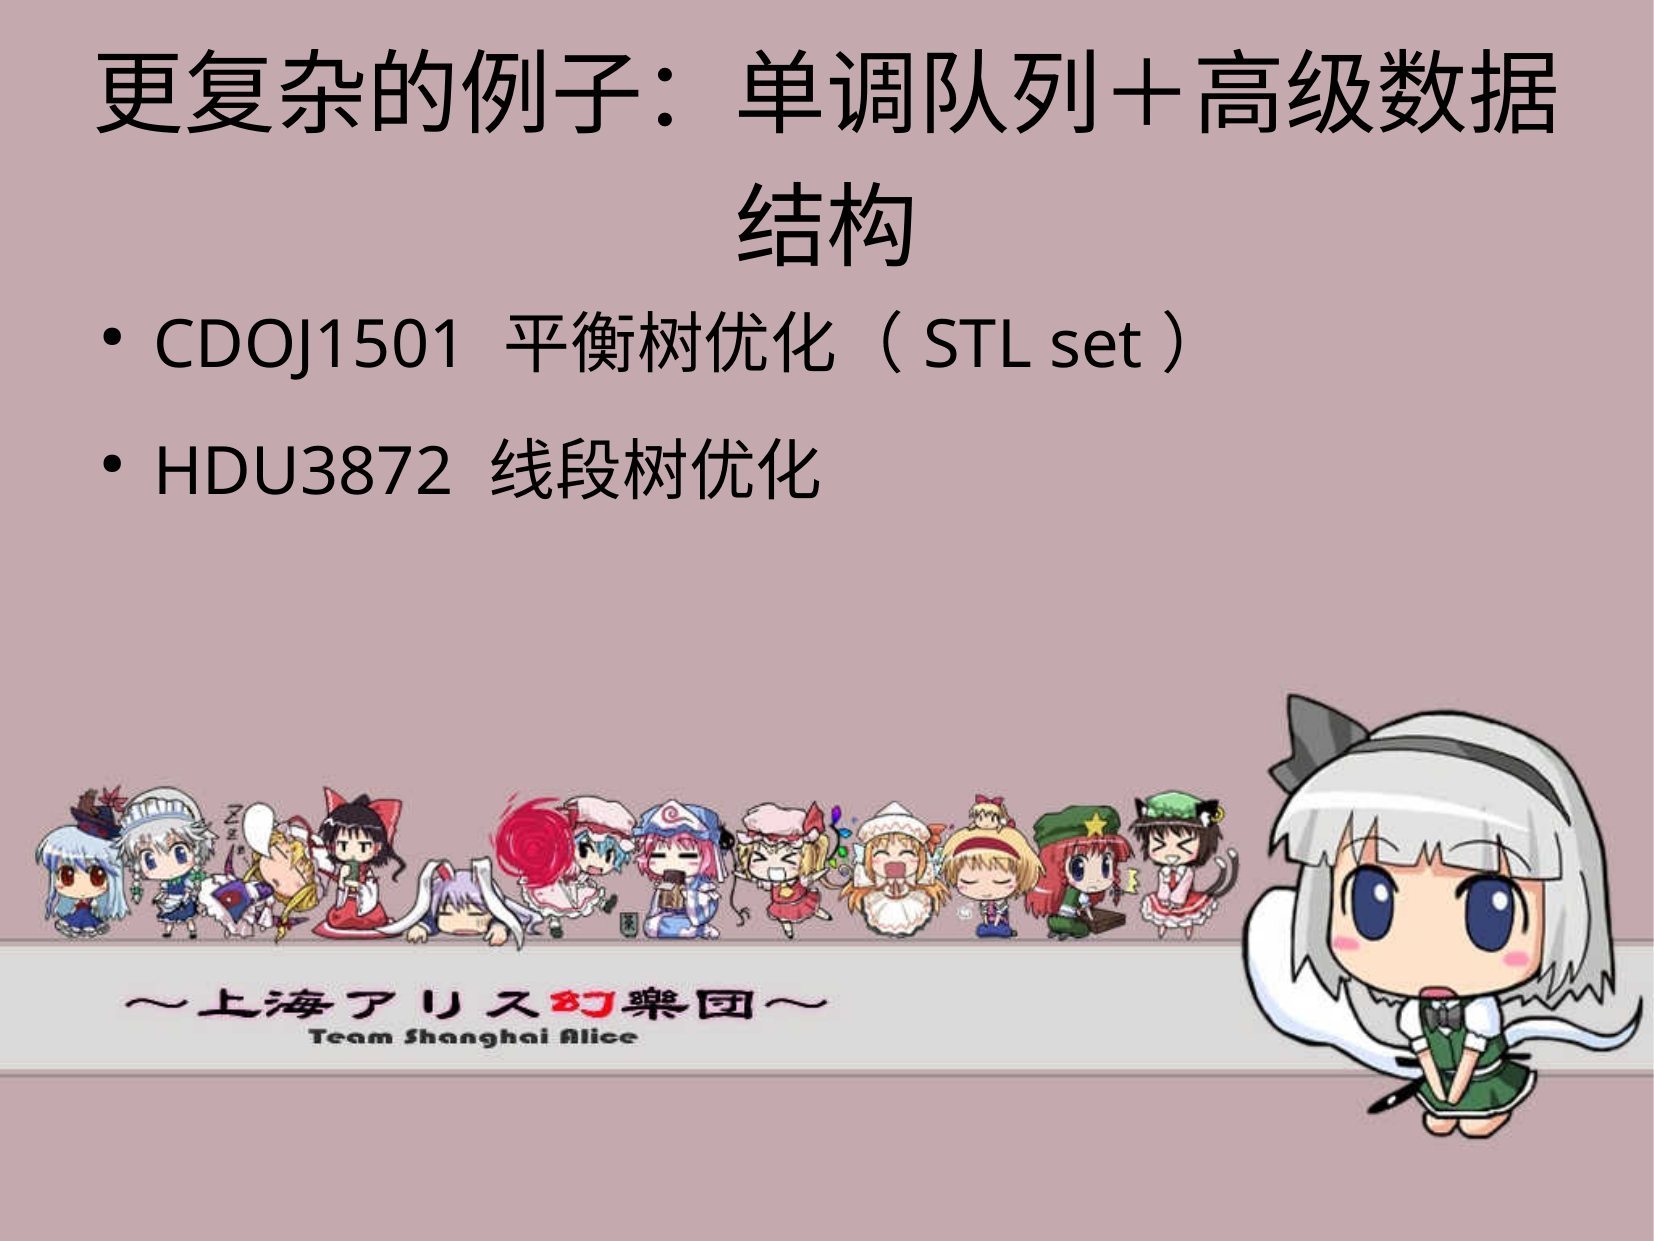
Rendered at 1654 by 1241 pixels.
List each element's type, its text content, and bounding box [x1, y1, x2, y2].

picture [0, 0, 1654, 1241]
title 更复杂的例子：单调队列＋高级数据结构 [82, 56, 1571, 250]
list CDOJ1501 平衡树优化（STL set） HDU3872 线段树优化 [82, 290, 1571, 1109]
